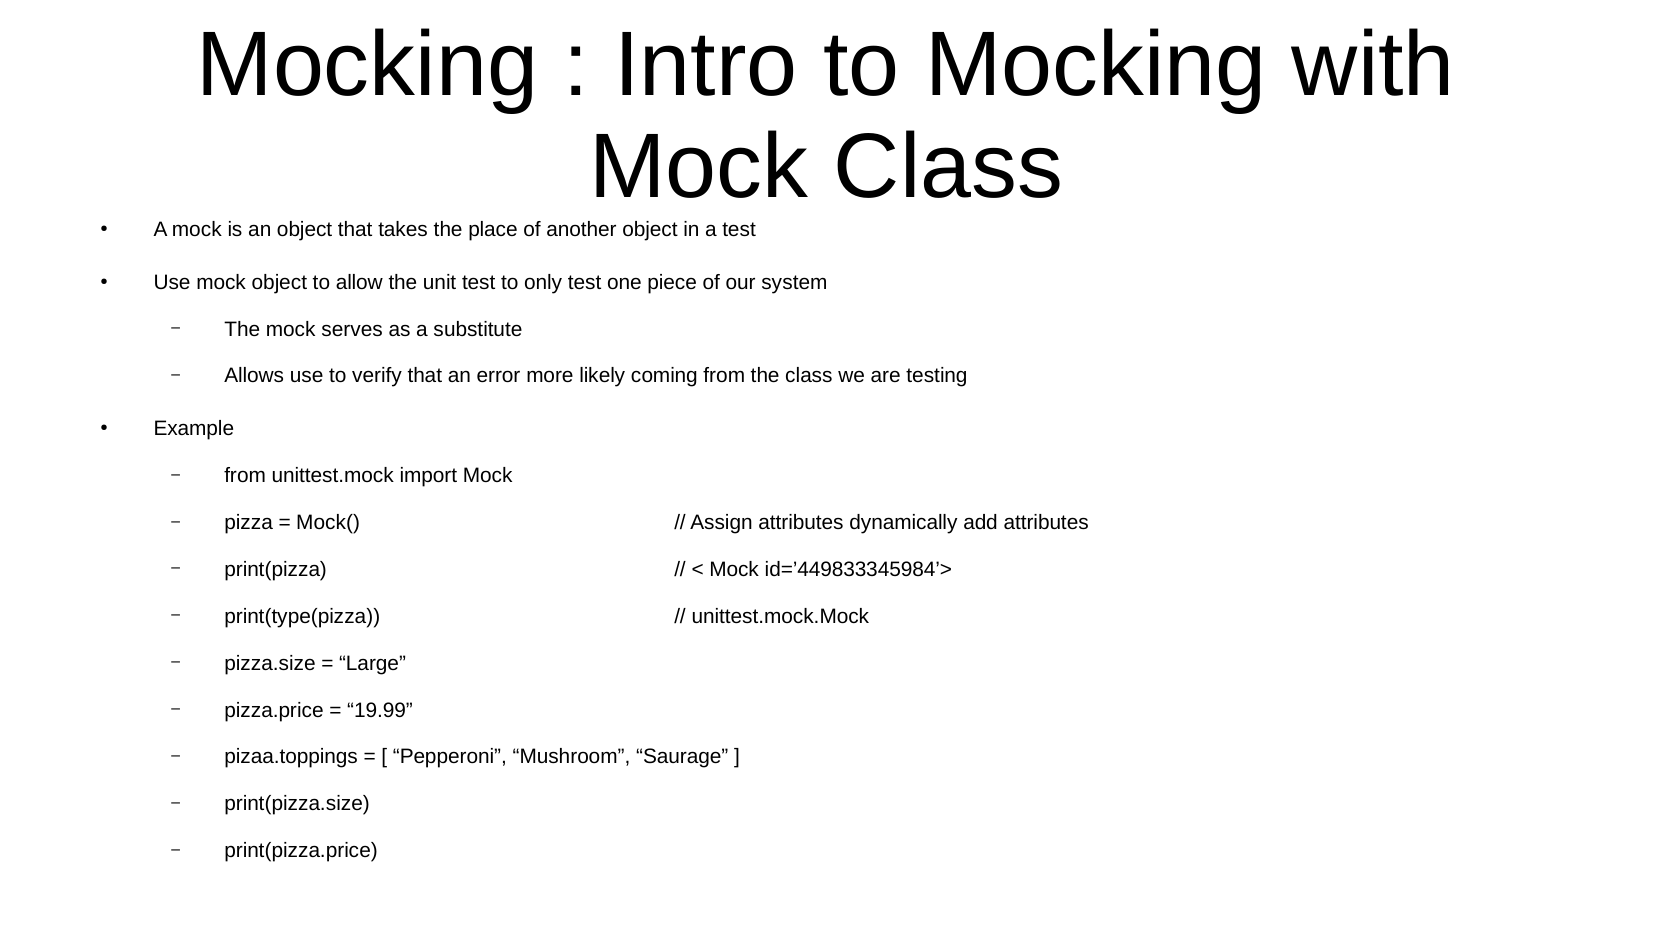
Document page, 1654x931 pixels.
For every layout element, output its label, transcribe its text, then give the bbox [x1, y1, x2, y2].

title Mocking : Intro to Mocking with Mock Class [82, 12, 1571, 217]
list A mock is an object that takes the place of another object in a test Use mock object to allow the unit test to only test one piece of our system The mock serves as a substitute Allows use to verify that an error more likely coming from the class we are testing Example from unittest.mock import Mock pizza = Mock() // Assign attributes dynamically add attributes print(pizza) // < Mock id=’449833345984’> print(type(pizza)) // unittest.mock.Mock pizza.size = “Large” pizza.price = “19.99” pizaa.toppings = [ “Pepperoni”, “Mushroom”, “Saurage” ] print(pizza.size) print(pizza.price) [82, 217, 1636, 916]
